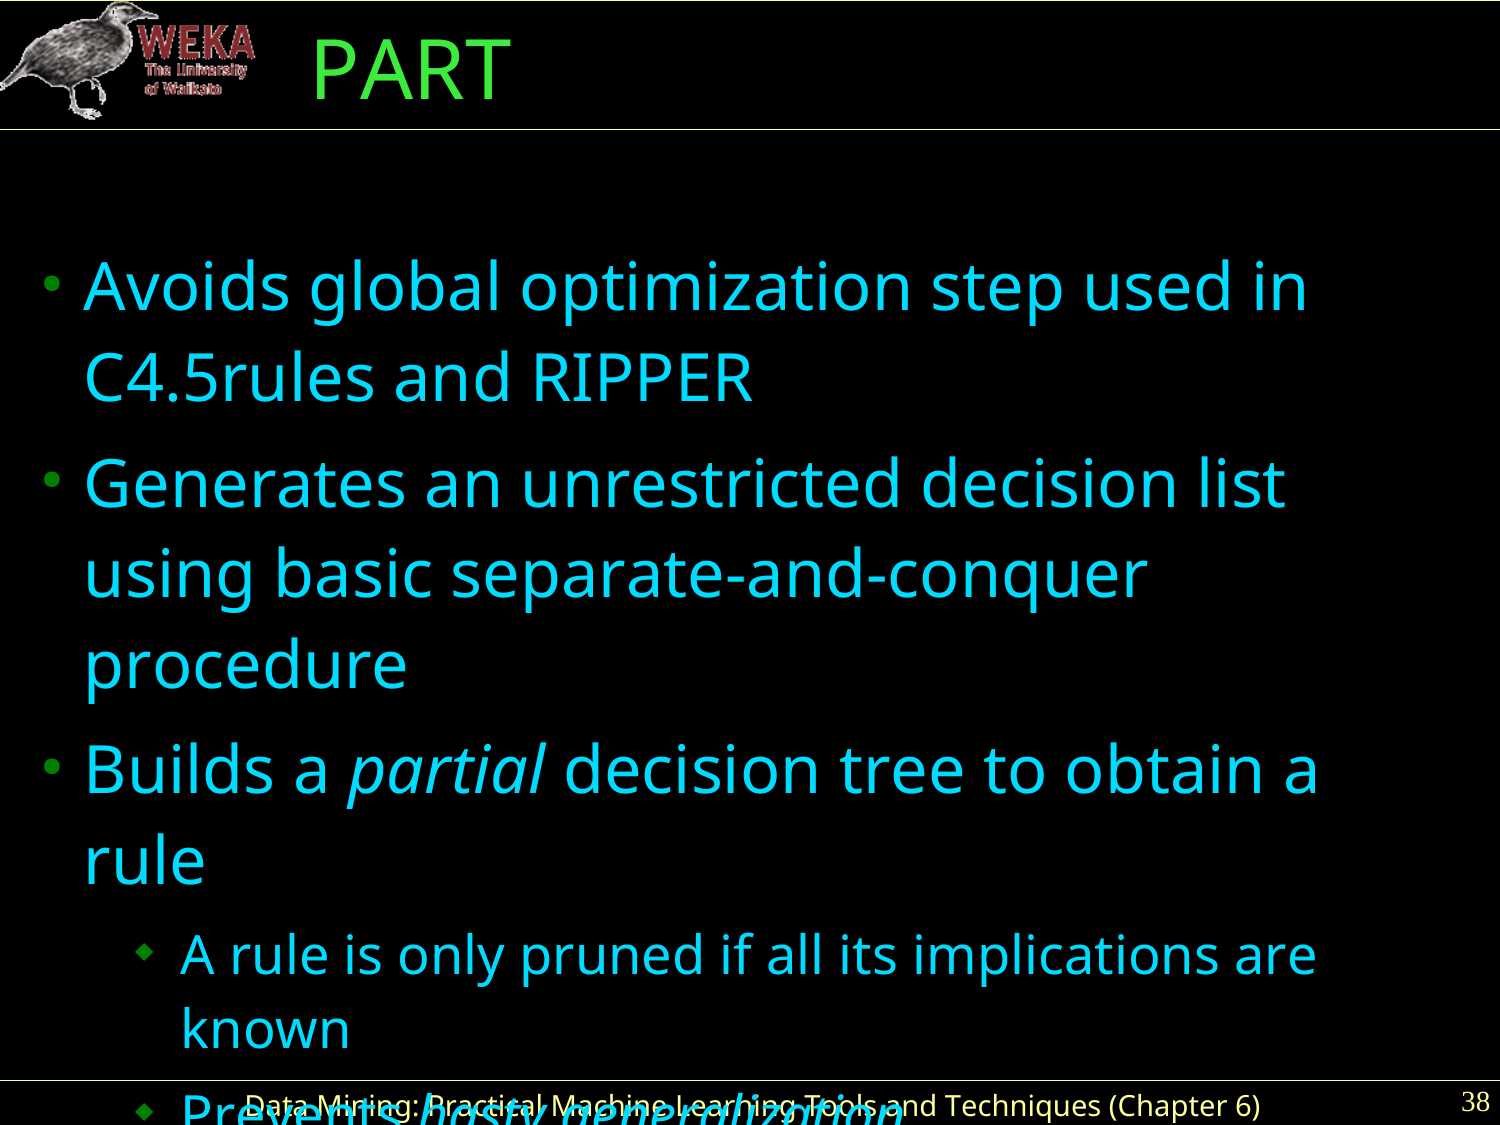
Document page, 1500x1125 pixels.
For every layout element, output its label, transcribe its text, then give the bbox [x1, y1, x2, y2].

list Avoids global optimization step used in C4.5rules and RIPPER Generates an unrestricted decision list using basic separate-and-conquer procedure Builds a partial decision tree to obtain a rule A rule is only pruned if all its implications are known Prevents hasty generalization Uses C4.5’s procedures to build a tree [26, 232, 1477, 908]
picture [0, 1, 266, 129]
title PART [295, 0, 1500, 148]
